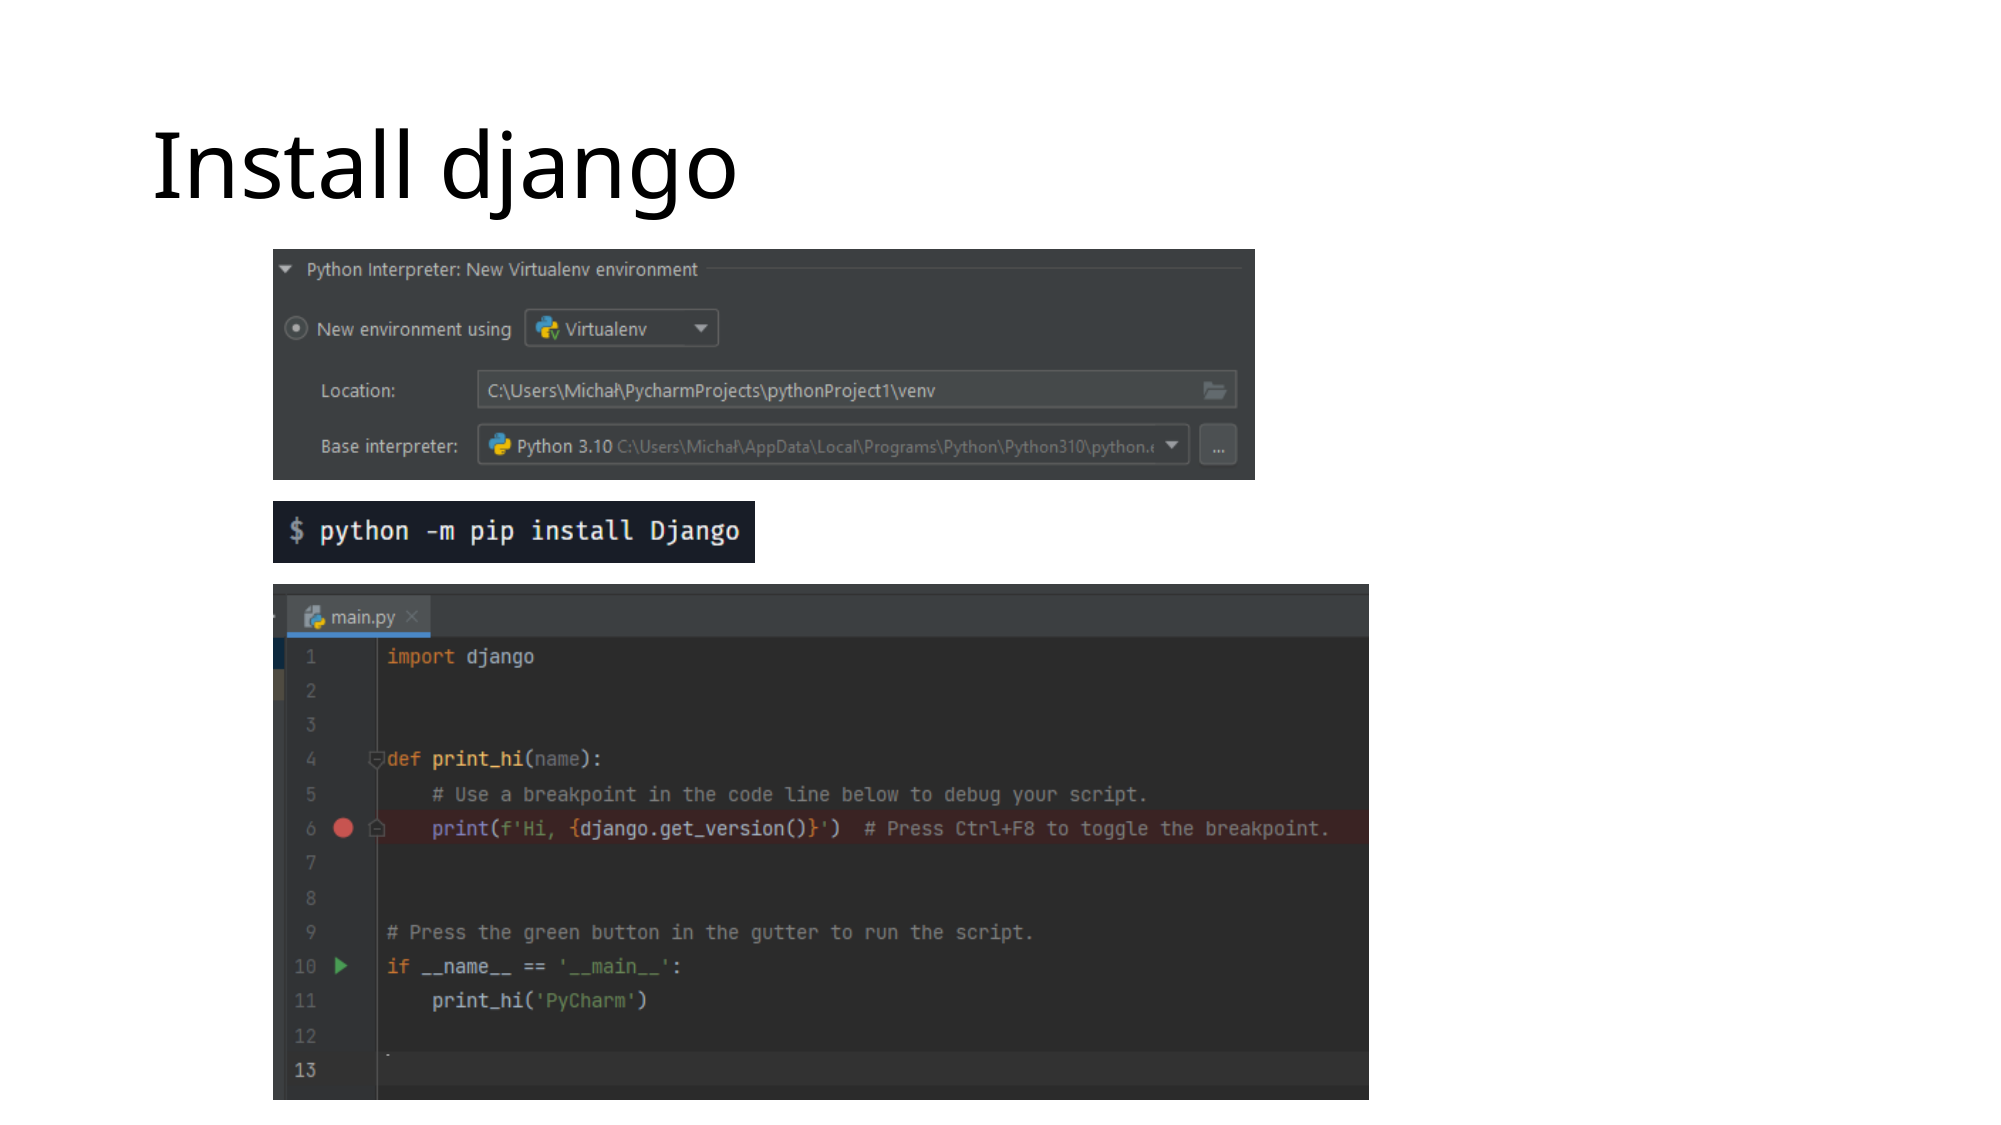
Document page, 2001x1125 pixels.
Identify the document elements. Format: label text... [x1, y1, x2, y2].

picture [273, 501, 755, 563]
picture [273, 584, 1369, 1101]
picture [273, 249, 1255, 480]
title Install django [137, 59, 1863, 278]
